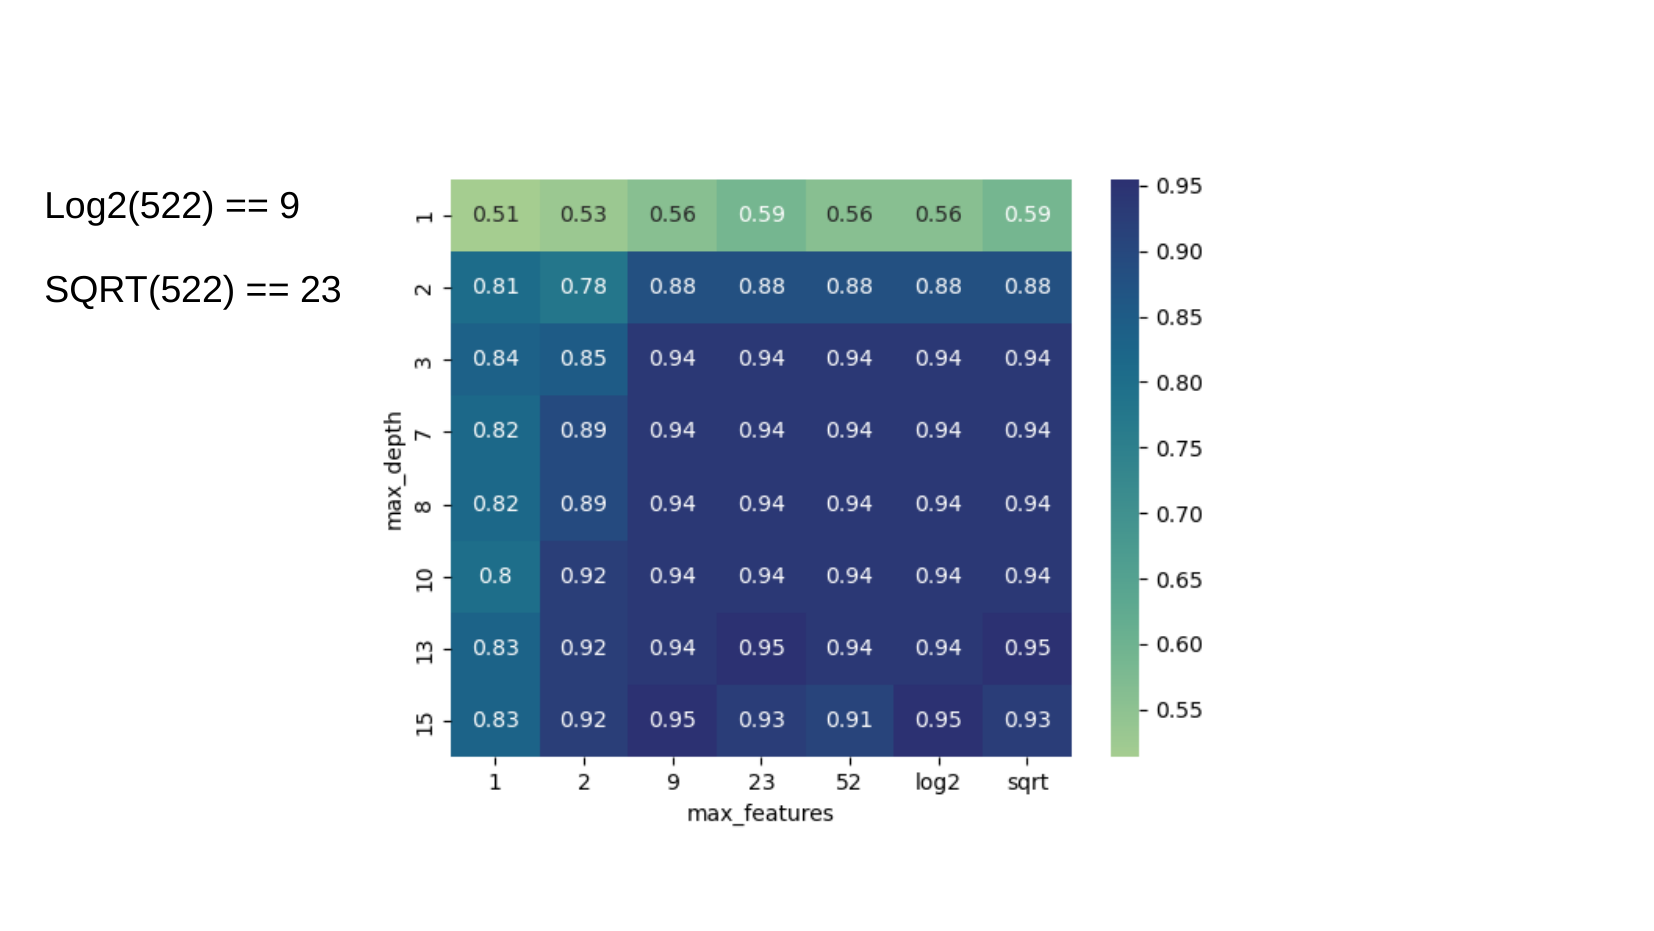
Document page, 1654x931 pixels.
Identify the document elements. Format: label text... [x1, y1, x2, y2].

text_box Log2(522) == 9 SQRT(522) == 23 [29, 177, 414, 360]
picture [326, 89, 1327, 840]
